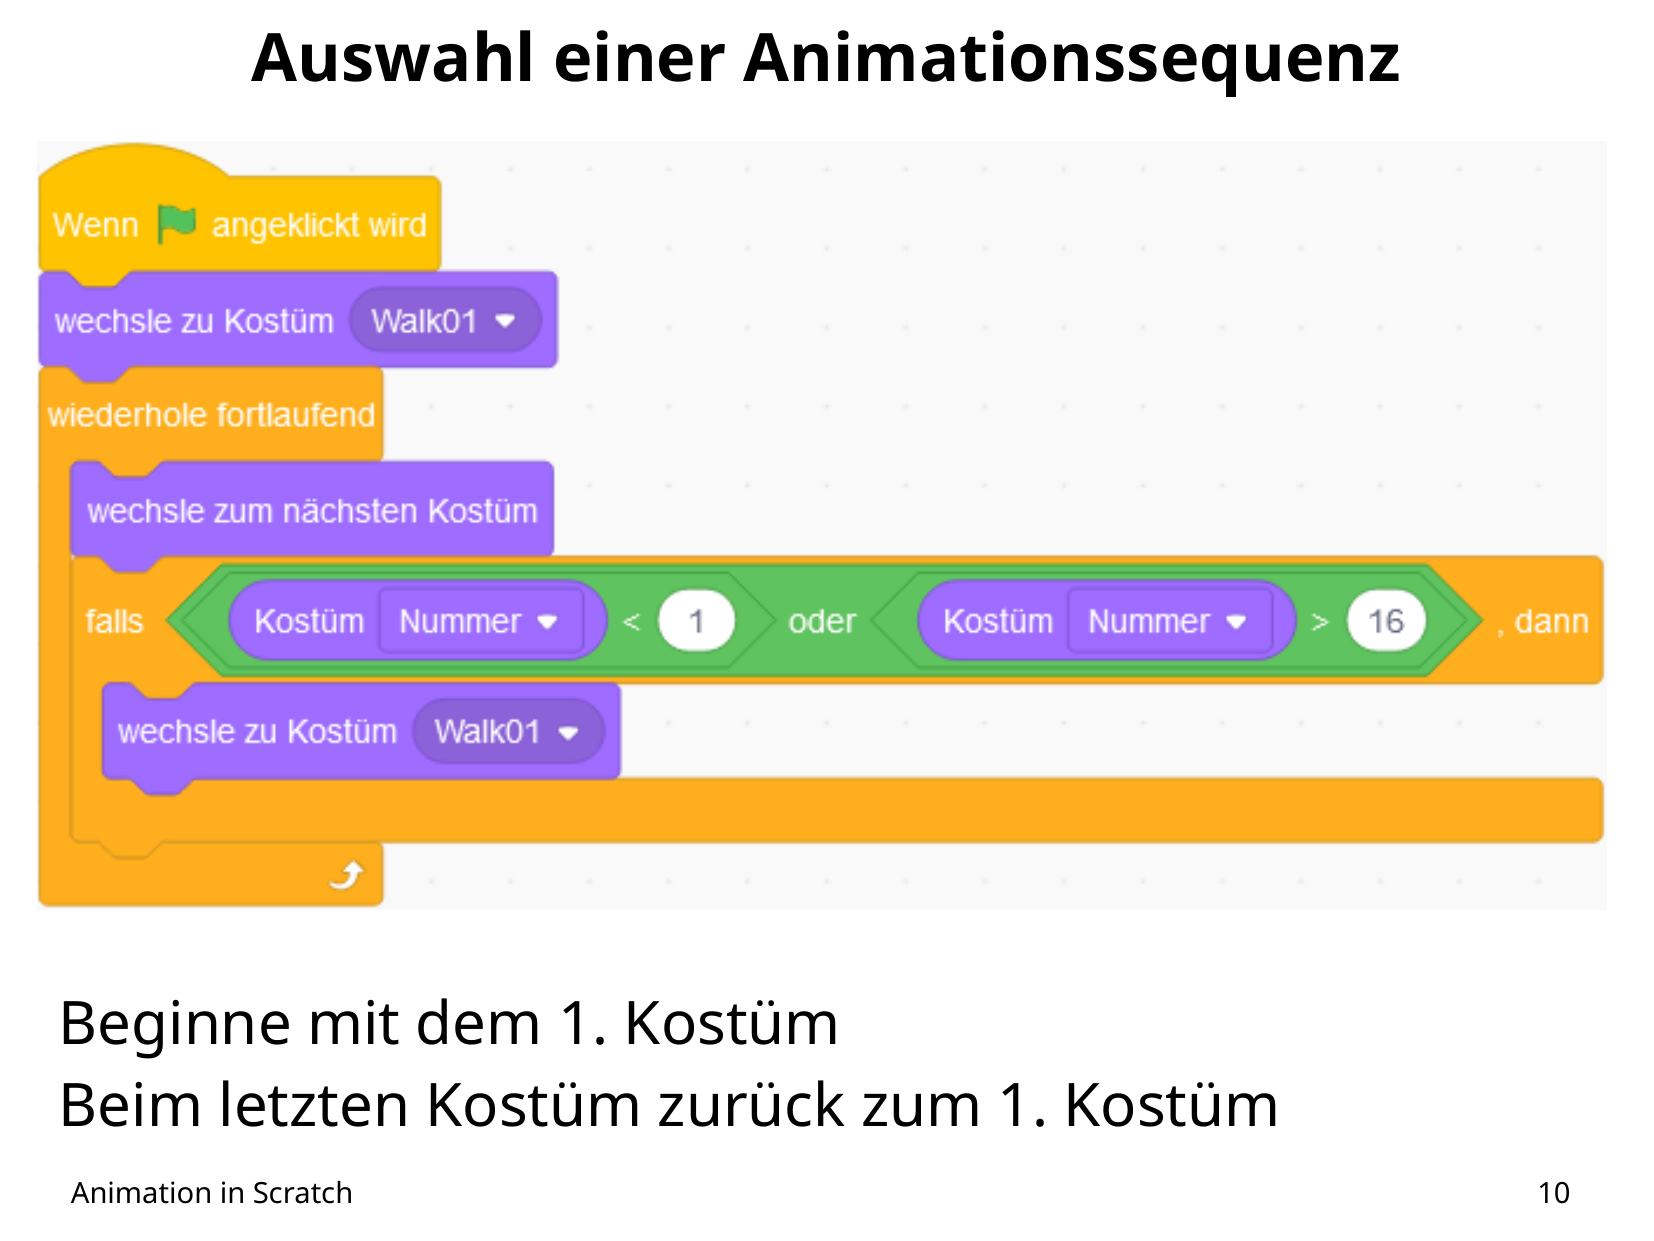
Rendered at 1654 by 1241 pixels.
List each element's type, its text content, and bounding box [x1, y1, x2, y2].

list Beginne mit dem 1. Kostüm Beim letzten Kostüm zurück zum 1. Kostüm [59, 980, 1595, 1146]
picture [37, 141, 1607, 910]
title Auswahl einer Animationssequenz [0, 5, 1654, 107]
